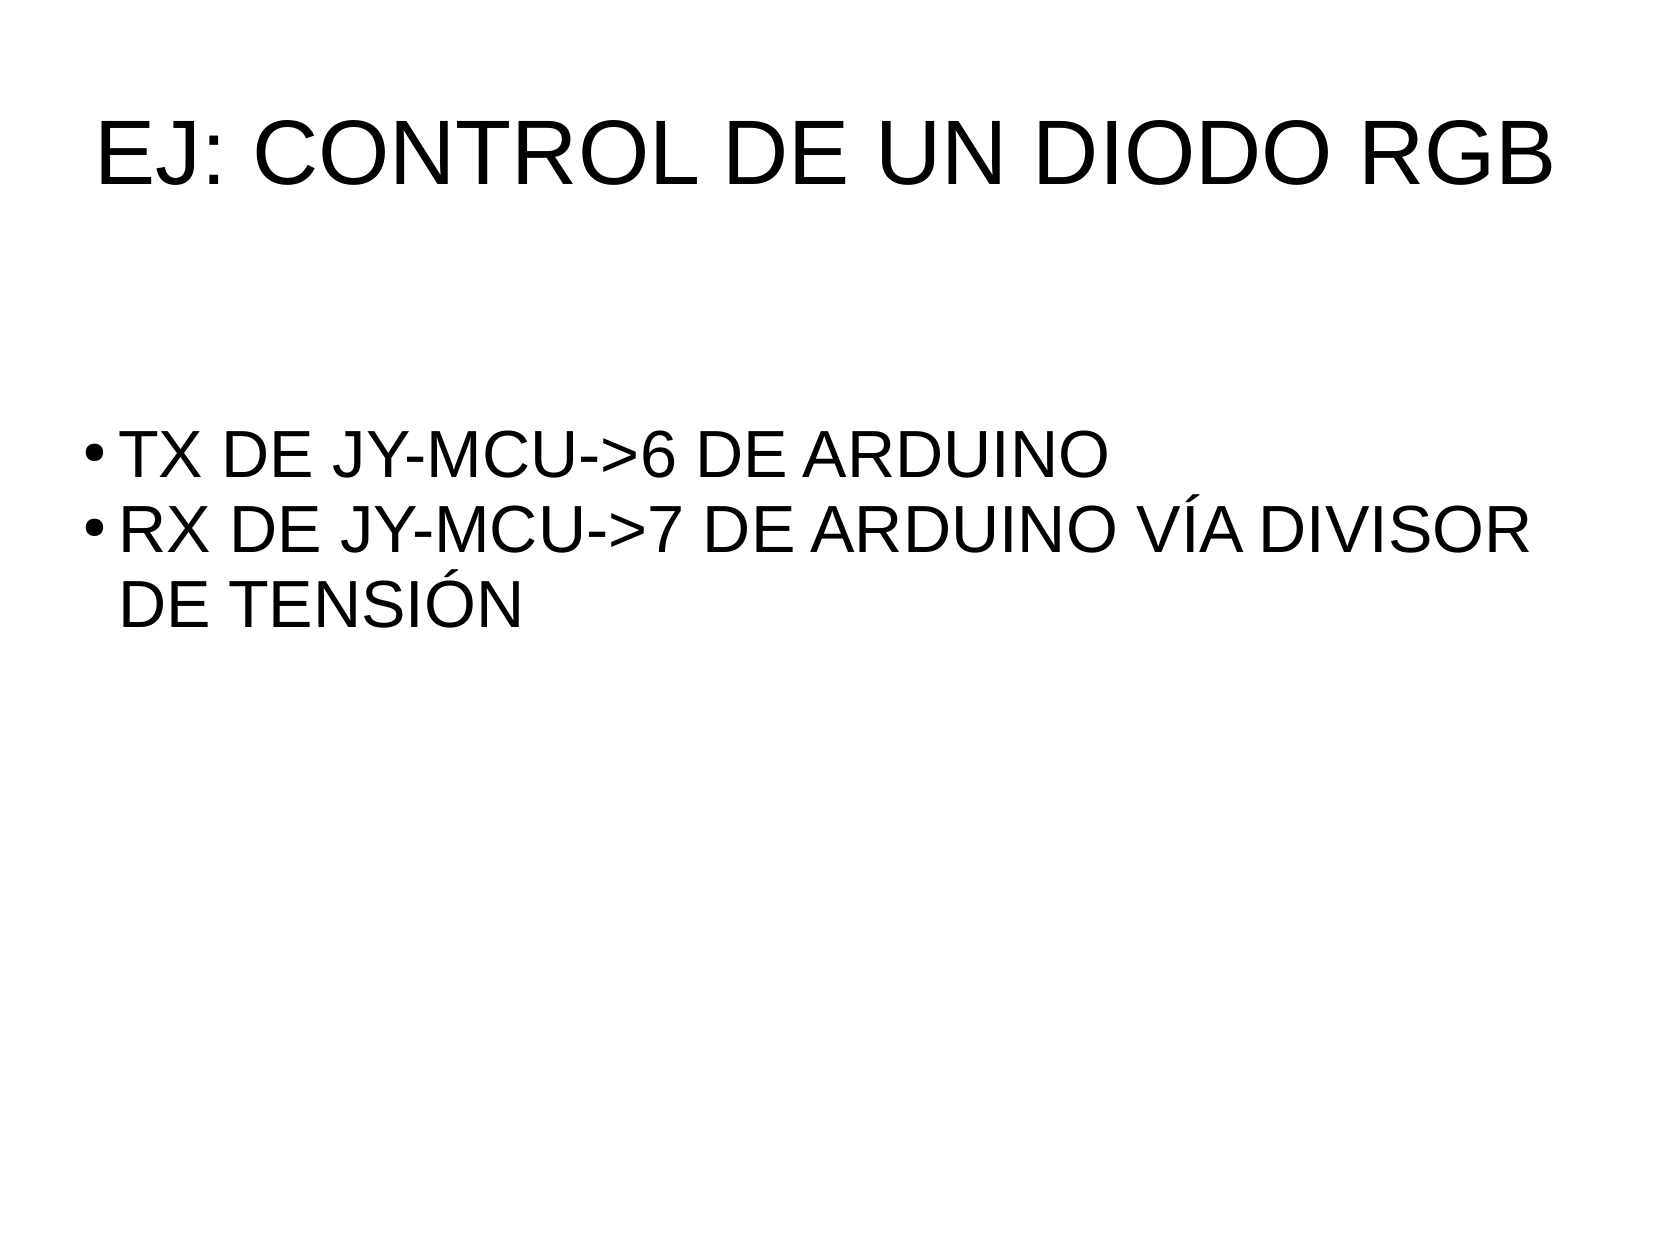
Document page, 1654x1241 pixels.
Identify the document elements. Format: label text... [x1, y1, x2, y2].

subtitle TX DE JY-MCU->6 DE ARDUINO RX DE JY-MCU->7 DE ARDUINO VÍA DIVISOR DE TENSIÓN [82, 49, 1571, 1010]
